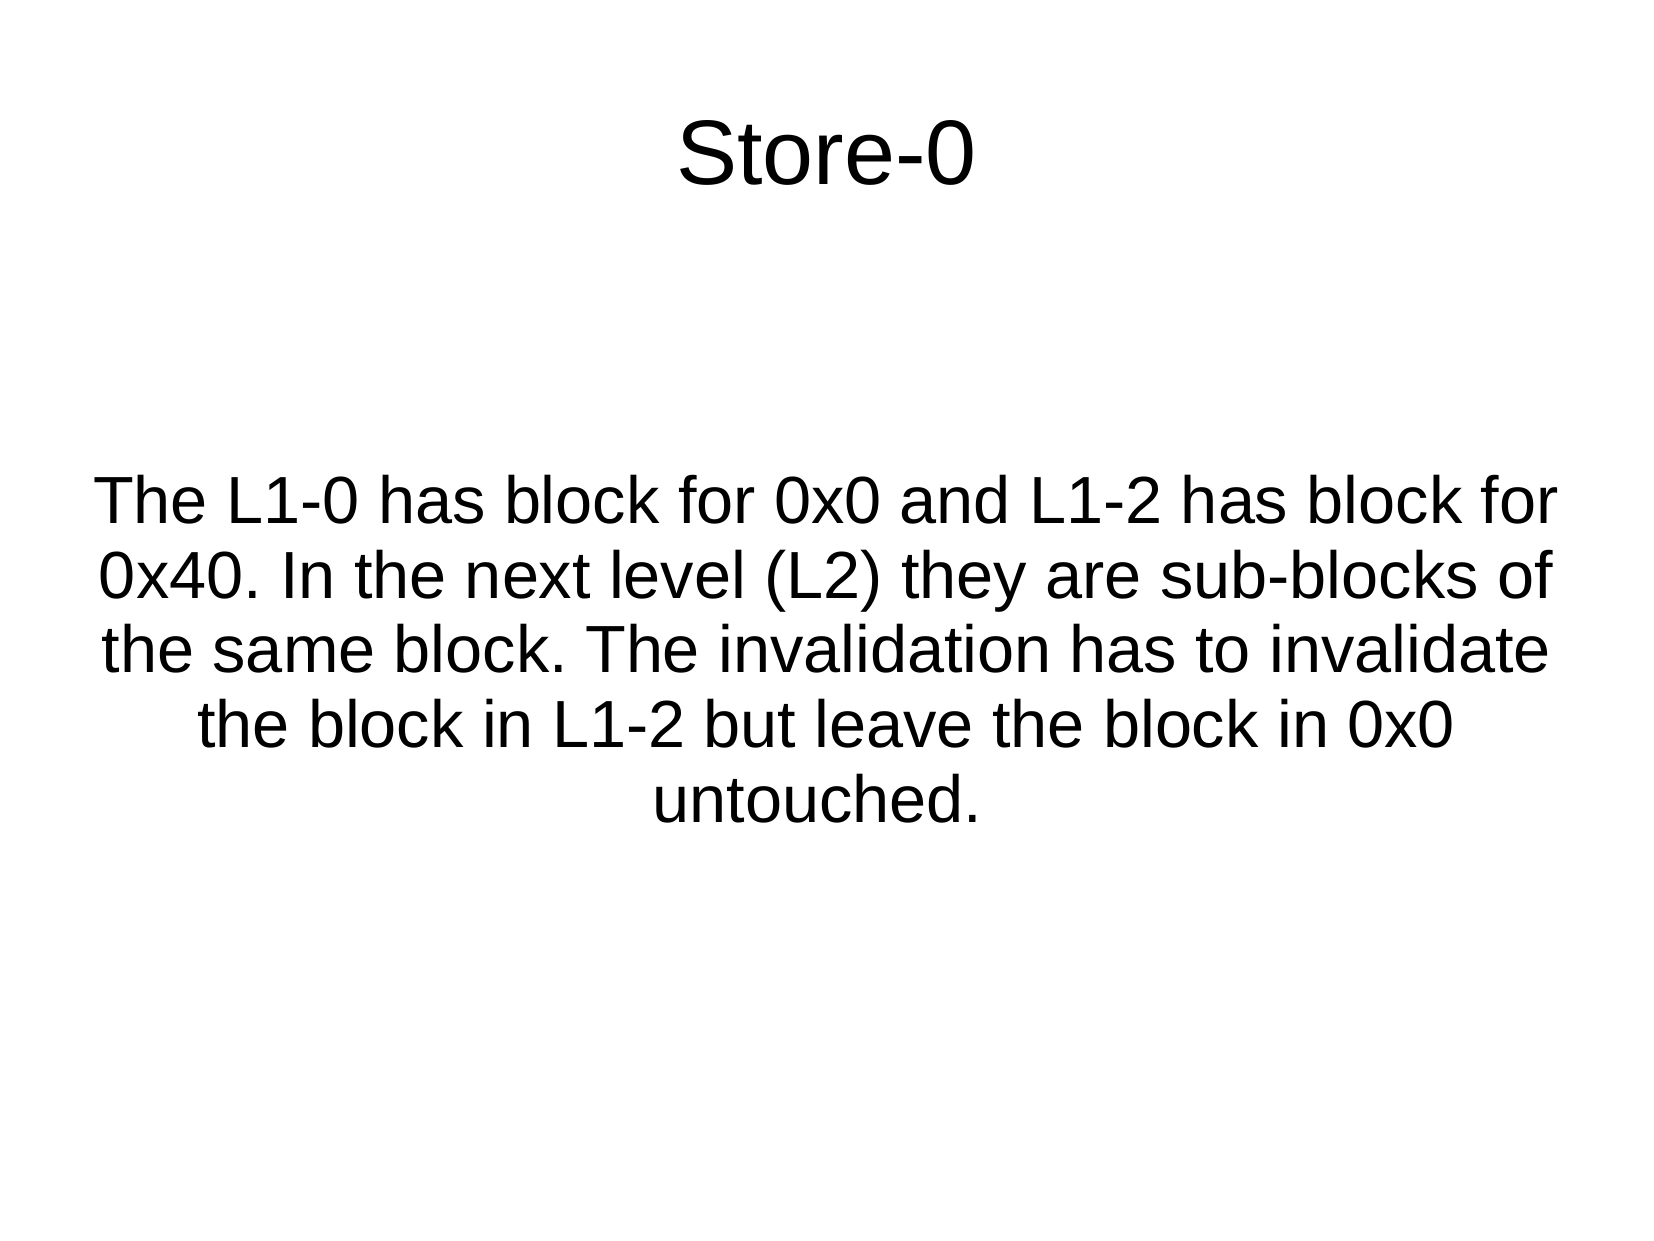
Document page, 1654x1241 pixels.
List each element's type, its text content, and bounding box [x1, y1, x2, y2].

subtitle The L1-0 has block for 0x0 and L1-2 has block for 0x40. In the next level (L2) they are sub-blocks of the same block. The invalidation has to invalidate the block in L1-2 but leave the block in 0x0 untouched. [82, 290, 1571, 1010]
title Store-0 [82, 49, 1571, 257]
